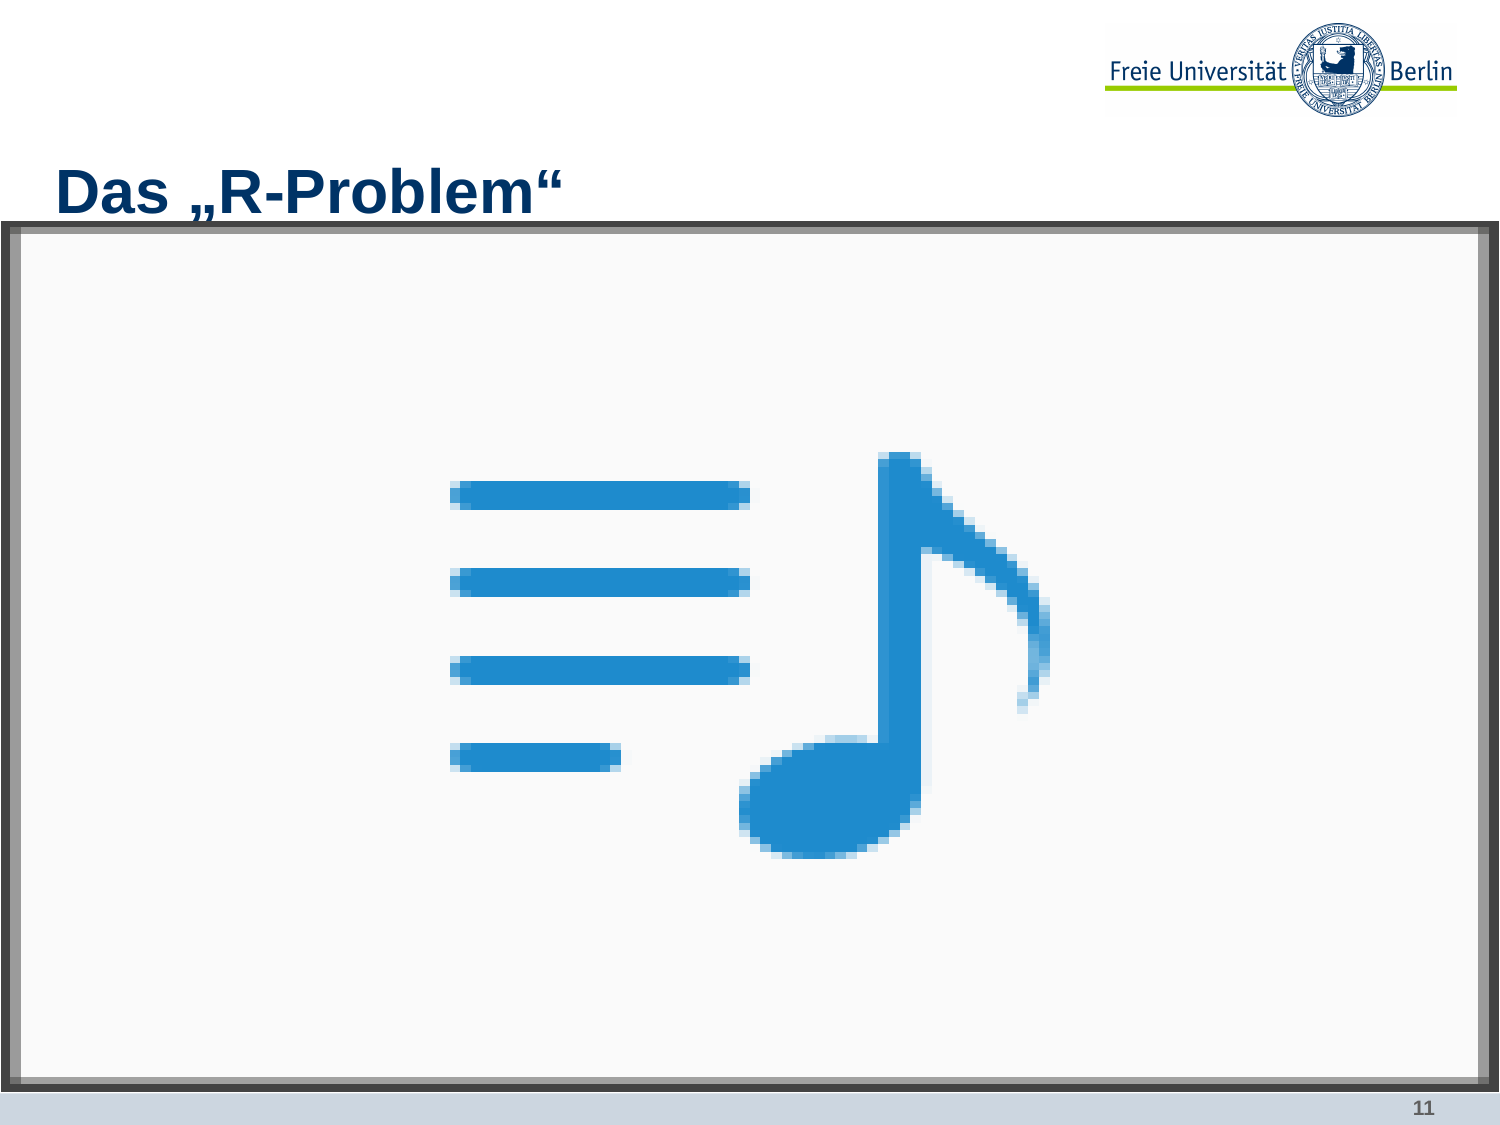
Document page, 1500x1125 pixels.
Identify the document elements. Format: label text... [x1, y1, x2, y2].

text_box [0, 219, 1500, 1093]
title Das „R-Problem“ [41, 155, 1459, 219]
picture [1105, 23, 1457, 117]
